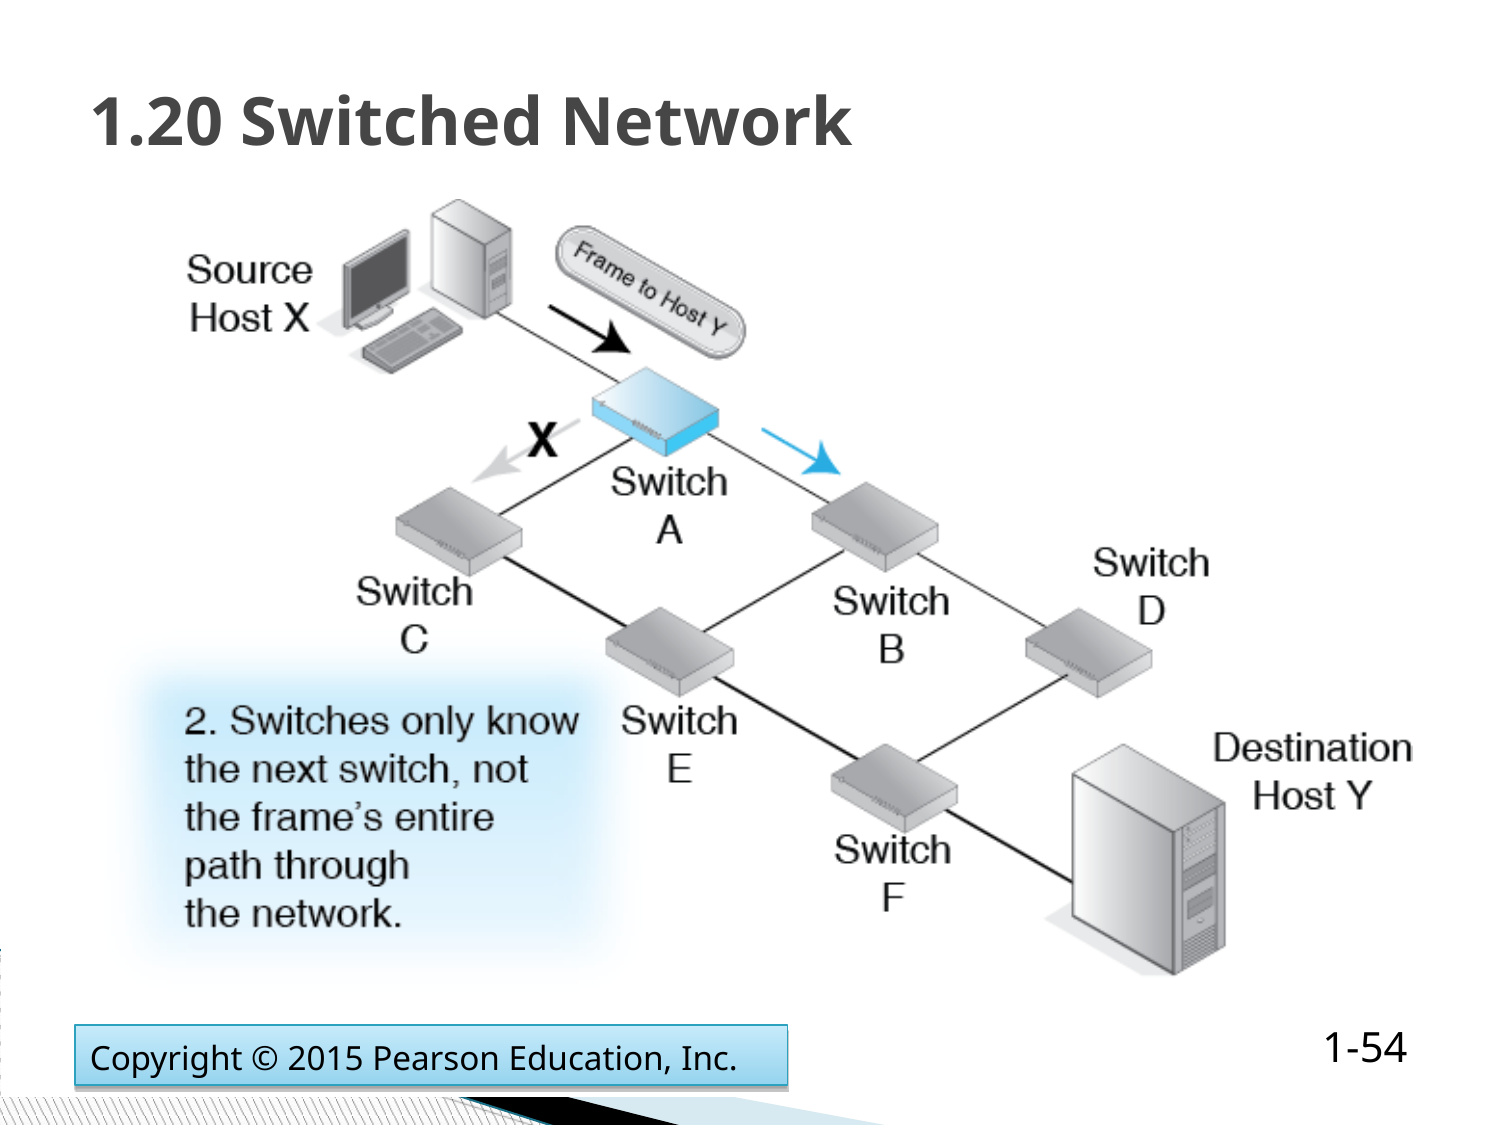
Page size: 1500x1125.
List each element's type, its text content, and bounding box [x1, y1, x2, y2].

picture [0, 199, 1413, 1125]
title 1.20 Switched Network [75, 50, 1425, 188]
slide_number 1-<number> [1275, 1025, 1423, 1085]
footer Copyright © 2015 Pearson Education, Inc. [75, 1025, 788, 1085]
